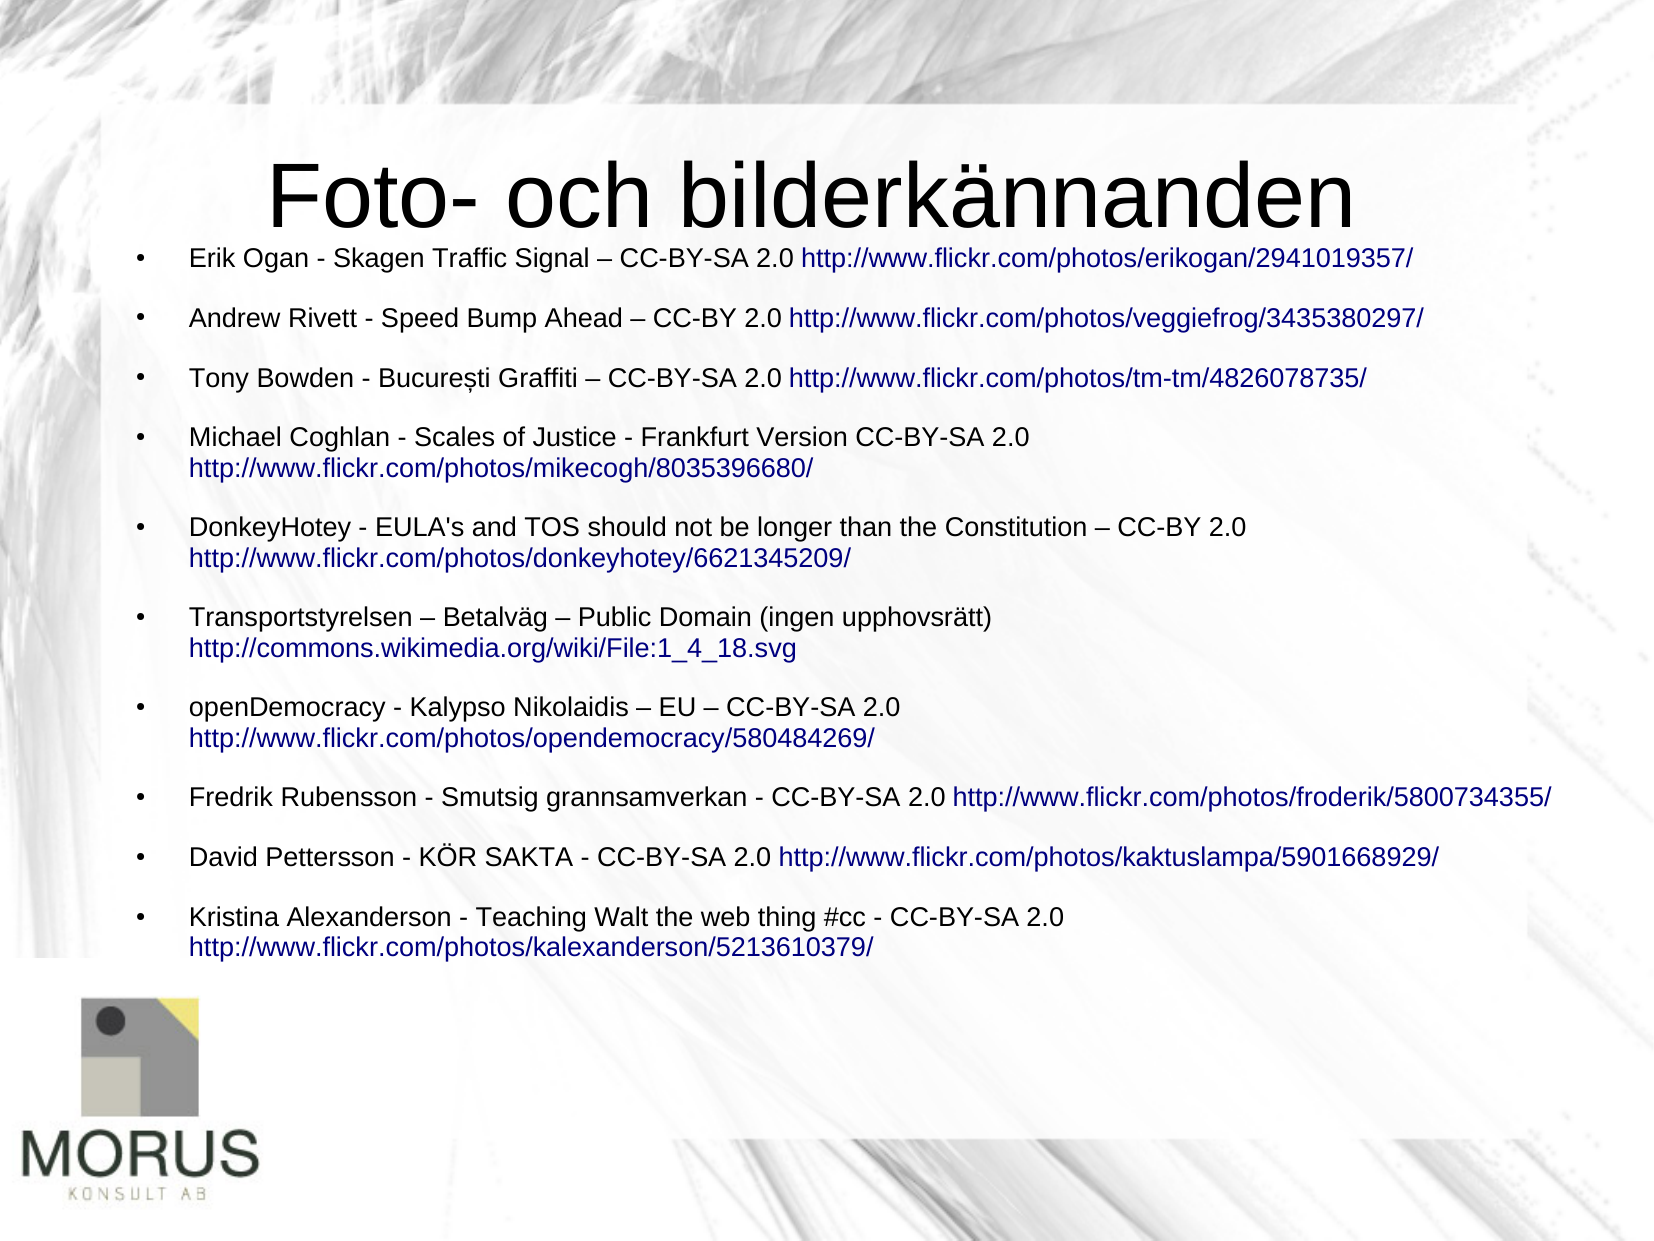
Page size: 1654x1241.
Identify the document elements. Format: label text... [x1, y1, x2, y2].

picture [0, 0, 1654, 1241]
list Erik Ogan - Skagen Traffic Signal – CC-BY-SA 2.0 http://www.flickr.com/photos/erikogan/2941019357/ Andrew Rivett - Speed Bump Ahead – CC-BY 2.0 http://www.flickr.com/photos/veggiefrog/3435380297/ Tony Bowden - București Graffiti – CC-BY-SA 2.0 http://www.flickr.com/photos/tm-tm/4826078735/ Michael Coghlan - Scales of Justice - Frankfurt Version CC-BY-SA 2.0 http://www.flickr.com/photos/mikecogh/8035396680/ DonkeyHotey - EULA's and TOS should not be longer than the Constitution – CC-BY 2.0 http://www.flickr.com/photos/donkeyhotey/6621345209/ Transportstyrelsen – Betalväg – Public Domain (ingen upphovsrätt) http://commons.wikimedia.org/wiki/File:1_4_18.svg openDemocracy - Kalypso Nikolaidis – EU – CC-BY-SA 2.0 http://www.flickr.com/photos/opendemocracy/580484269/ Fredrik Rubensson - Smutsig grannsamverkan - CC-BY-SA 2.0 http://www.flickr.com/photos/froderik/5800734355/ David Pettersson - KÖR SAKTA - CC-BY-SA 2.0 http://www.flickr.com/photos/kaktuslampa/5901668929/ Kristina Alexanderson - Teaching Walt the web thing #cc - CC-BY-SA 2.0 http://www.flickr.com/photos/kalexanderson/5213610379/ [118, 242, 1571, 963]
title Foto- och bilderkännanden [118, 112, 1506, 242]
